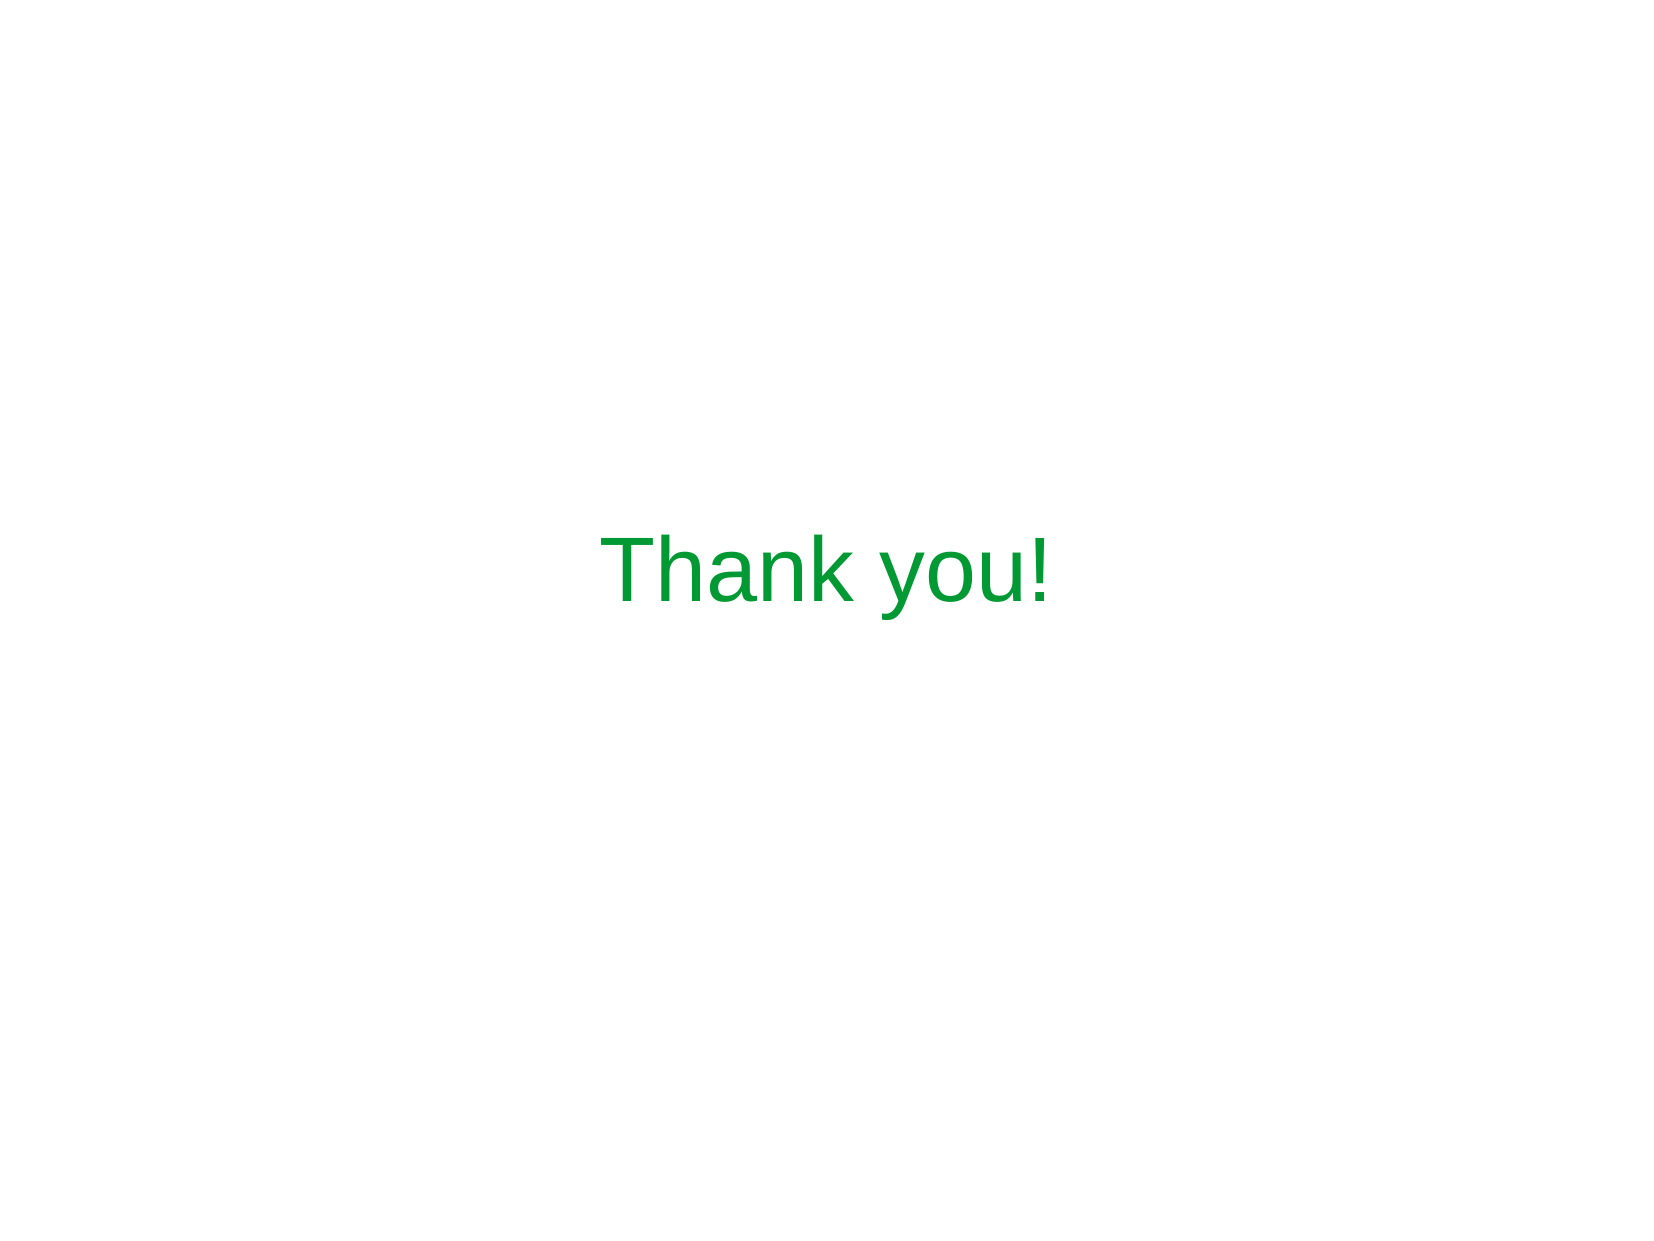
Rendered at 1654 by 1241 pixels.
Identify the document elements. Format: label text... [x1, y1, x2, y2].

title Thank you! [82, 466, 1571, 674]
